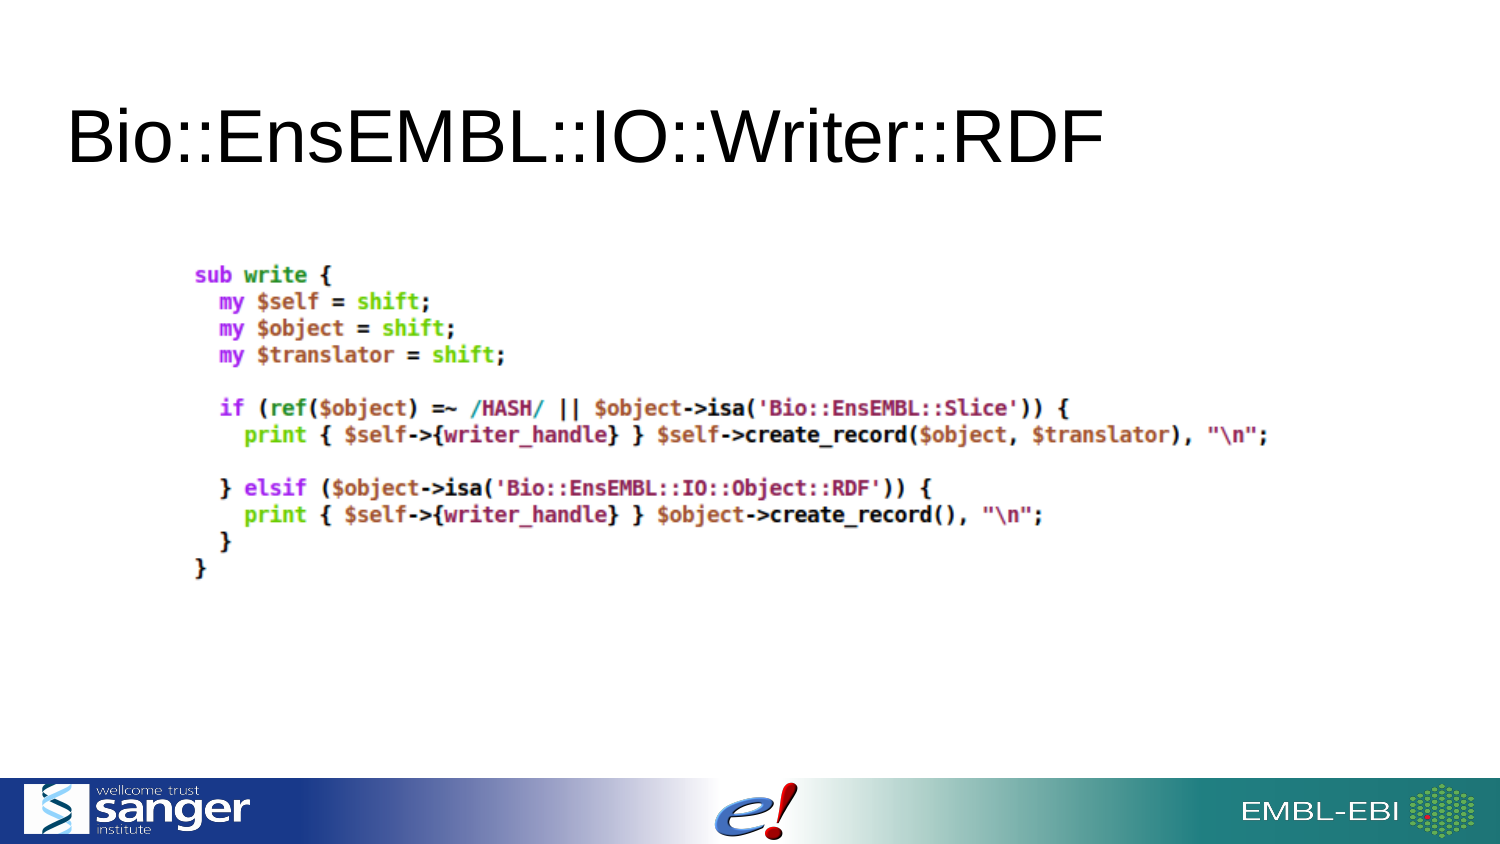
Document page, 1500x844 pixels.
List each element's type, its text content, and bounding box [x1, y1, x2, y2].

title Bio::EnsEMBL::IO::Writer::RDF [51, 72, 1449, 167]
picture [0, 778, 1500, 844]
picture [171, 239, 1329, 604]
